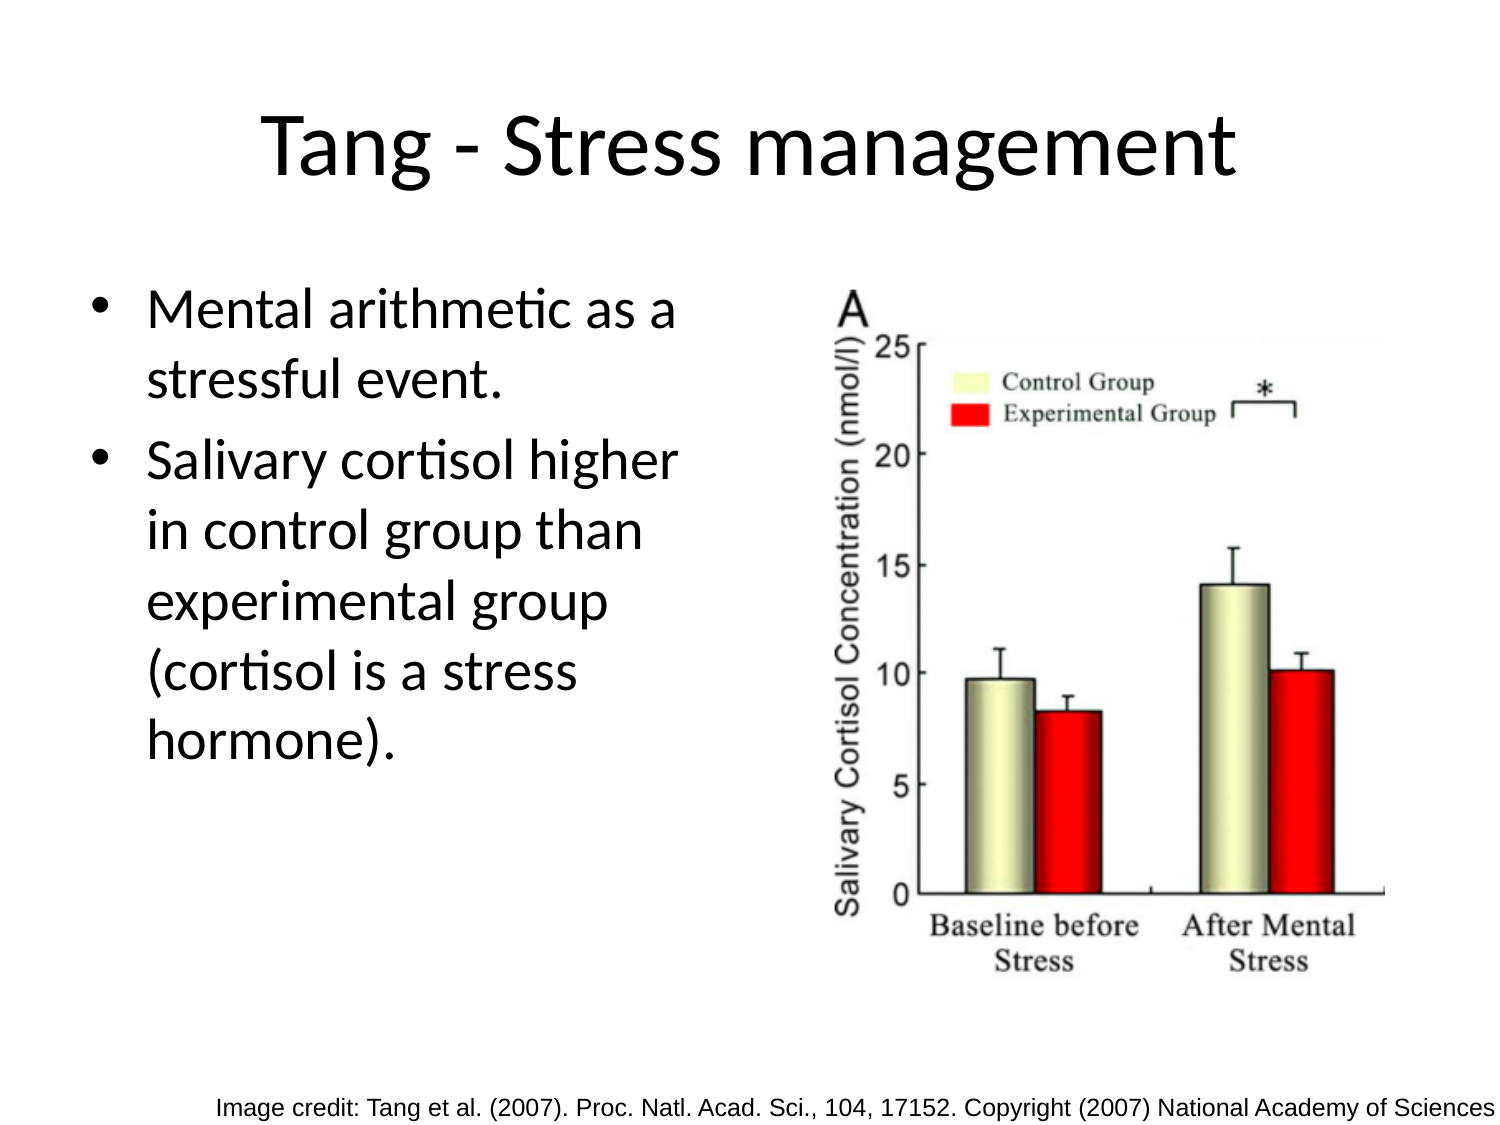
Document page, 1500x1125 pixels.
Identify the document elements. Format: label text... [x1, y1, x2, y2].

title Tang - Stress management [75, 45, 1425, 233]
list Mental arithmetic as a stressful event. Salivary cortisol higher in control group than experimental group (cortisol is a stress hormone). [75, 262, 738, 1005]
text_box Image credit: Tang et al. (2007). Proc. Natl. Acad. Sci., 104, 17152. Copyright (2007) National Academy of Sciences [200, 1086, 1500, 1125]
picture [762, 262, 1425, 1005]
